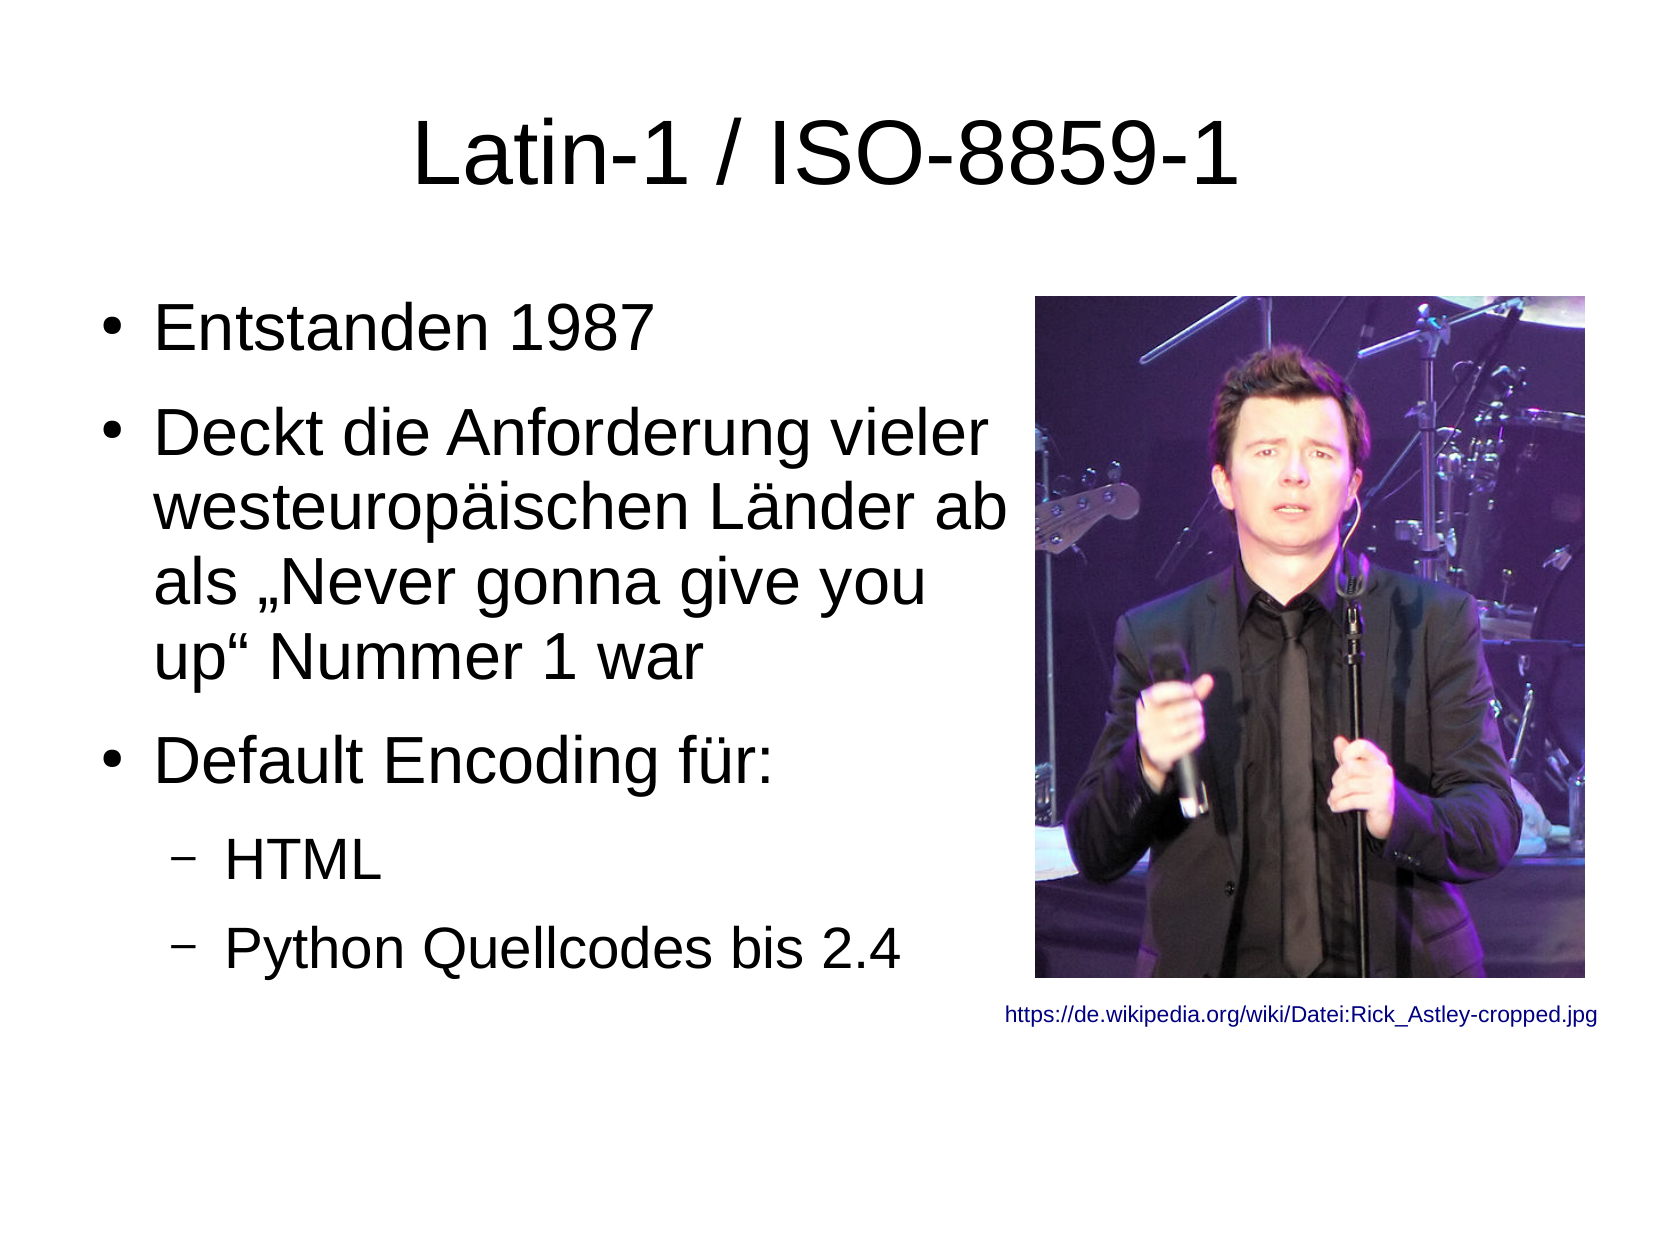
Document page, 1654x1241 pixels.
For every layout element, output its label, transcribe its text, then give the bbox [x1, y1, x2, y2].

text_box https://de.wikipedia.org/wiki/Datei:Rick_Astley-cropped.jpg [990, 994, 1619, 1036]
picture [1035, 296, 1585, 978]
title Latin-1 / ISO-8859-1 [82, 49, 1571, 257]
list Entstanden 1987 Deckt die Anforderung vieler westeuropäischen Länder ab als „Never gonna give you up“ Nummer 1 war Default Encoding für: HTML Python Quellcodes bis 2.4 [82, 290, 1021, 1010]
